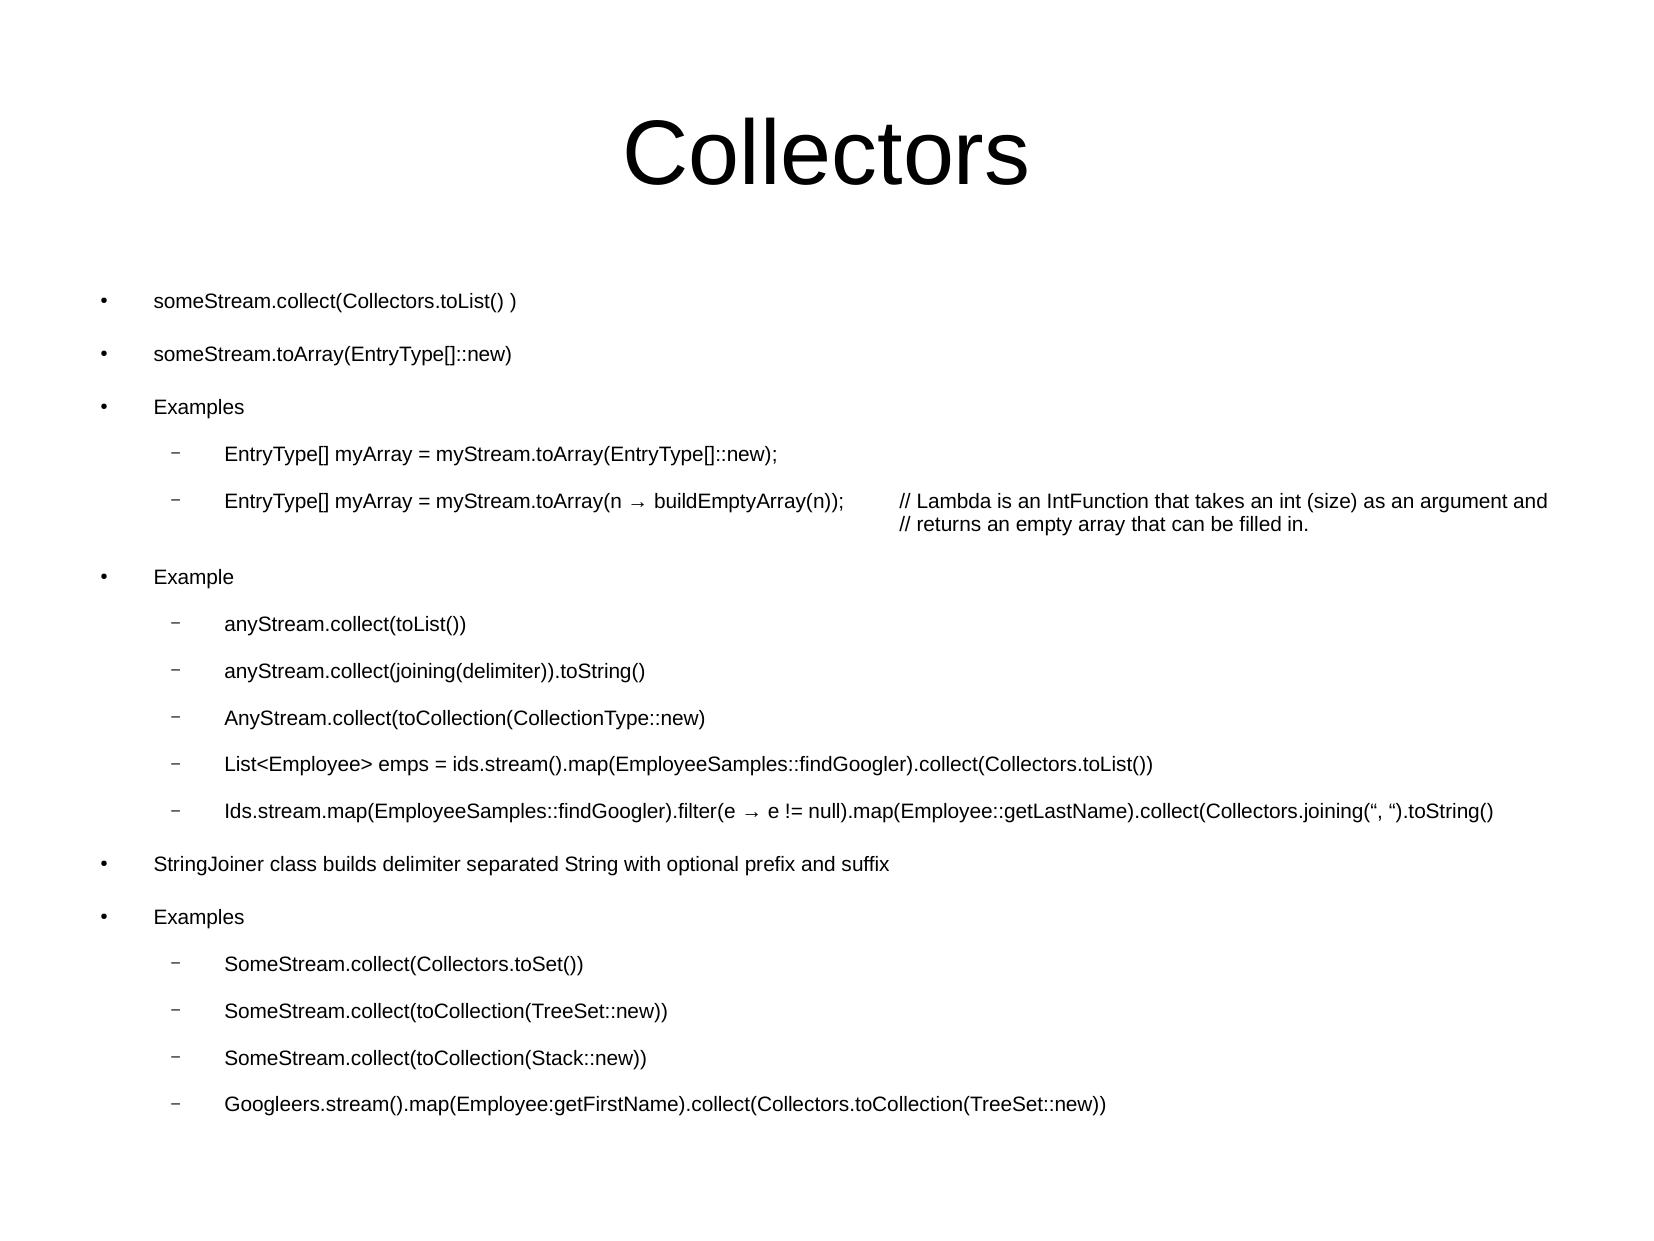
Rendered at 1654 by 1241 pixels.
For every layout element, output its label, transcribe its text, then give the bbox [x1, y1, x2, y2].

list someStream.collect(Collectors.toList() ) someStream.toArray(EntryType[]::new) Examples EntryType[] myArray = myStream.toArray(EntryType[]::new); EntryType[] myArray = myStream.toArray(n → buildEmptyArray(n)); // Lambda is an IntFunction that takes an int (size) as an argument and // returns an empty array that can be filled in. Example anyStream.collect(toList()) anyStream.collect(joining(delimiter)).toString() AnyStream.collect(toCollection(CollectionType::new) List<Employee> emps = ids.stream().map(EmployeeSamples::findGoogler).collect(Collectors.toList()) Ids.stream.map(EmployeeSamples::findGoogler).filter(e → e != null).map(Employee::getLastName).collect(Collectors.joining(“, “).toString() StringJoiner class builds delimiter separated String with optional prefix and suffix Examples SomeStream.collect(Collectors.toSet()) SomeStream.collect(toCollection(TreeSet::new)) SomeStream.collect(toCollection(Stack::new)) Googleers.stream().map(Employee:getFirstName).collect(Collectors.toCollection(TreeSet::new)) [82, 290, 1591, 1201]
title Collectors [82, 49, 1571, 257]
